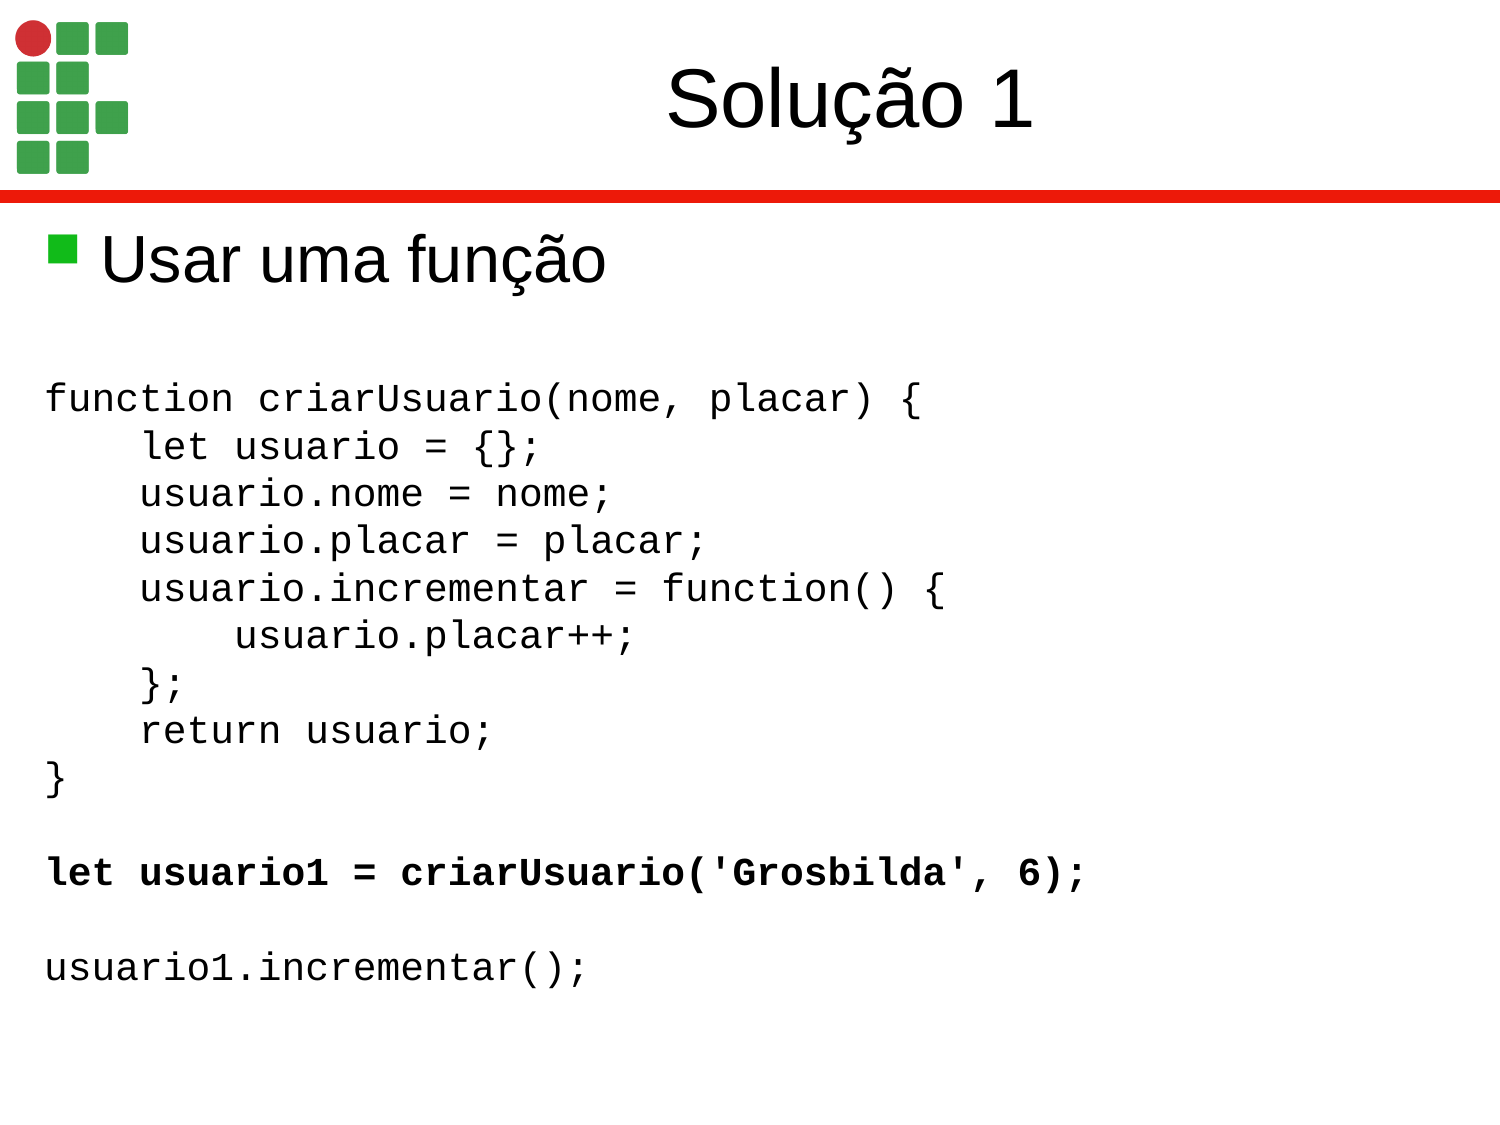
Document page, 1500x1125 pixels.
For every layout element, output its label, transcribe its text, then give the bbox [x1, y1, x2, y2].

title Solução 1 [230, 0, 1471, 202]
list Usar uma função function criarUsuario(nome, placar) { let usuario = {}; usuario.nome = nome; usuario.placar = placar; usuario.incrementar = function() { usuario.placar++; }; return usuario; } let usuario1 = criarUsuario('Grosbilda', 6); usuario1.incrementar(); [29, 207, 1471, 1087]
picture [14, 16, 130, 178]
